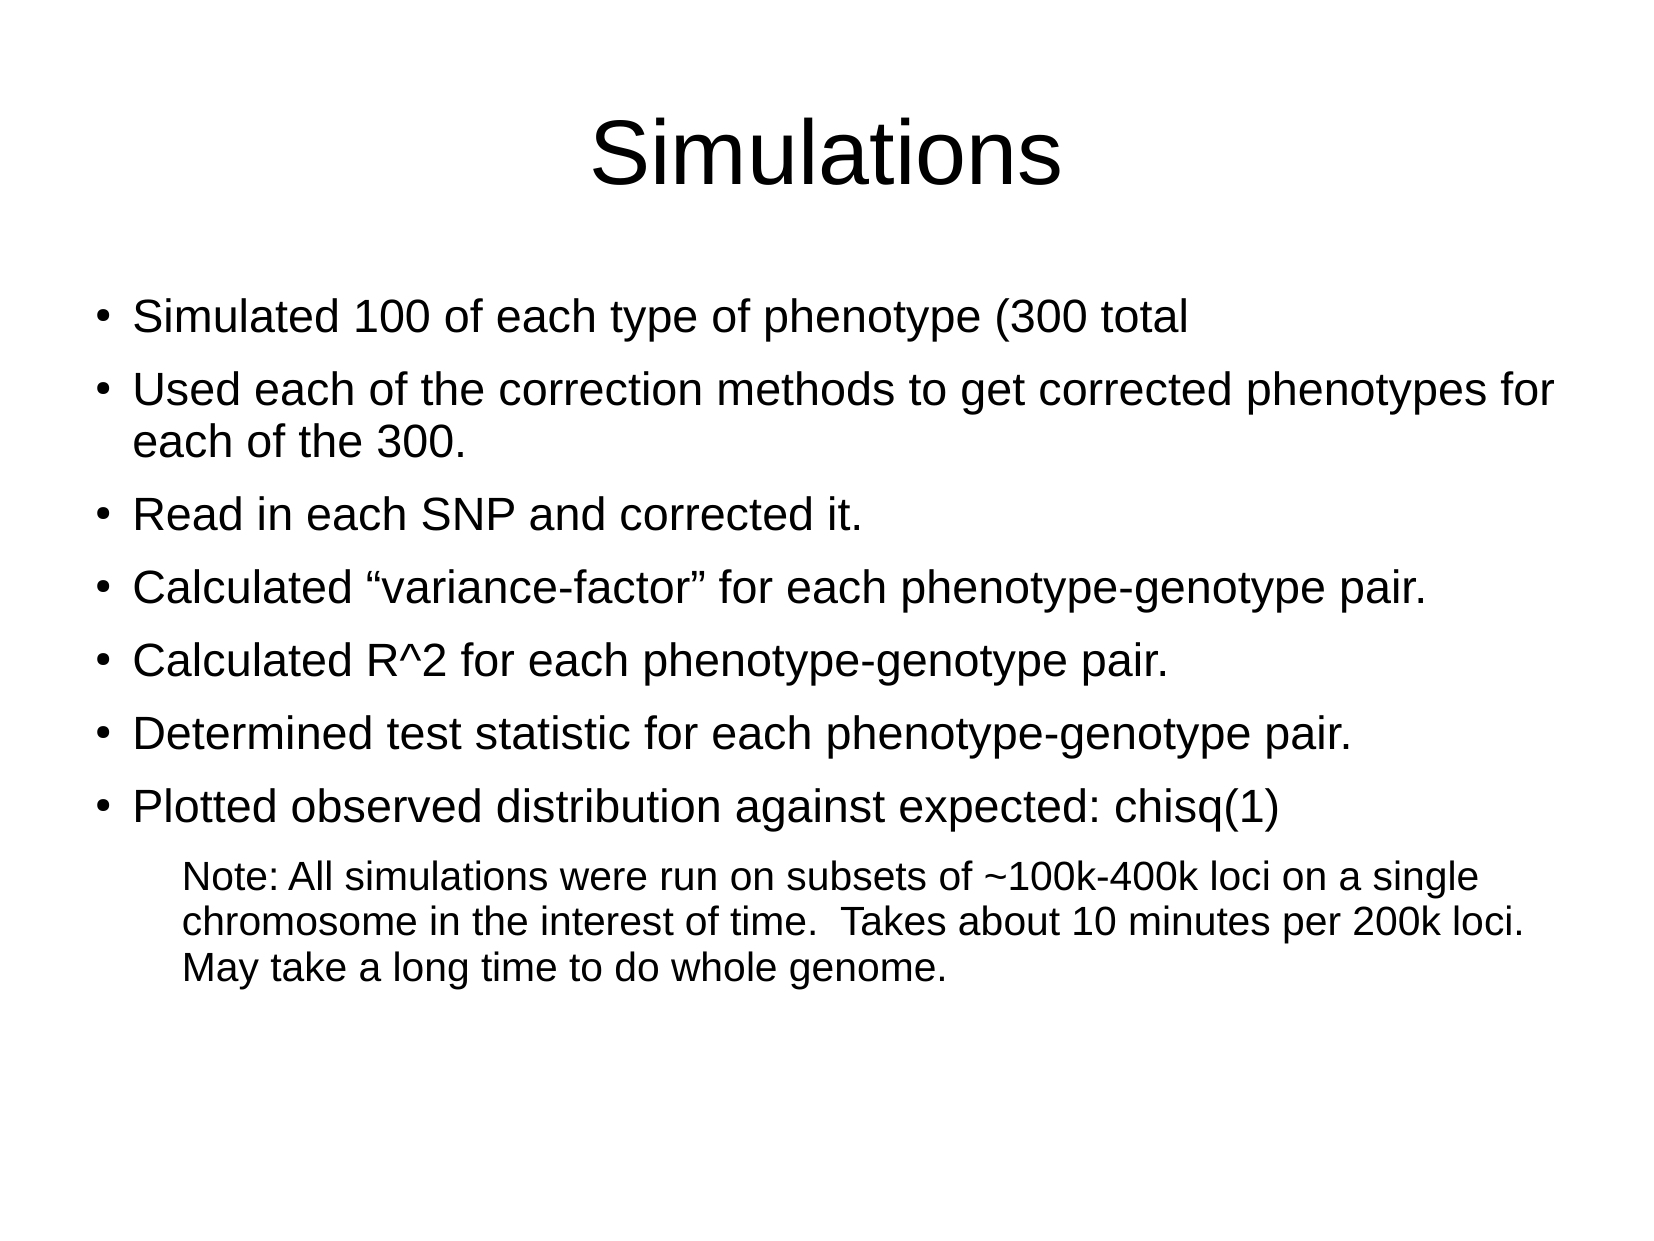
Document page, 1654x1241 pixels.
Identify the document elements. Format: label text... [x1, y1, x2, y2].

list Simulated 100 of each type of phenotype (300 total Used each of the correction methods to get corrected phenotypes for each of the 300. Read in each SNP and corrected it. Calculated “variance-factor” for each phenotype-genotype pair. Calculated R^2 for each phenotype-genotype pair. Determined test statistic for each phenotype-genotype pair. Plotted observed distribution against expected: chisq(1) Note: All simulations were run on subsets of ~100k-400k loci on a single chromosome in the interest of time. Takes about 10 minutes per 200k loci. May take a long time to do whole genome. [82, 290, 1571, 1010]
title Simulations [82, 49, 1571, 257]
